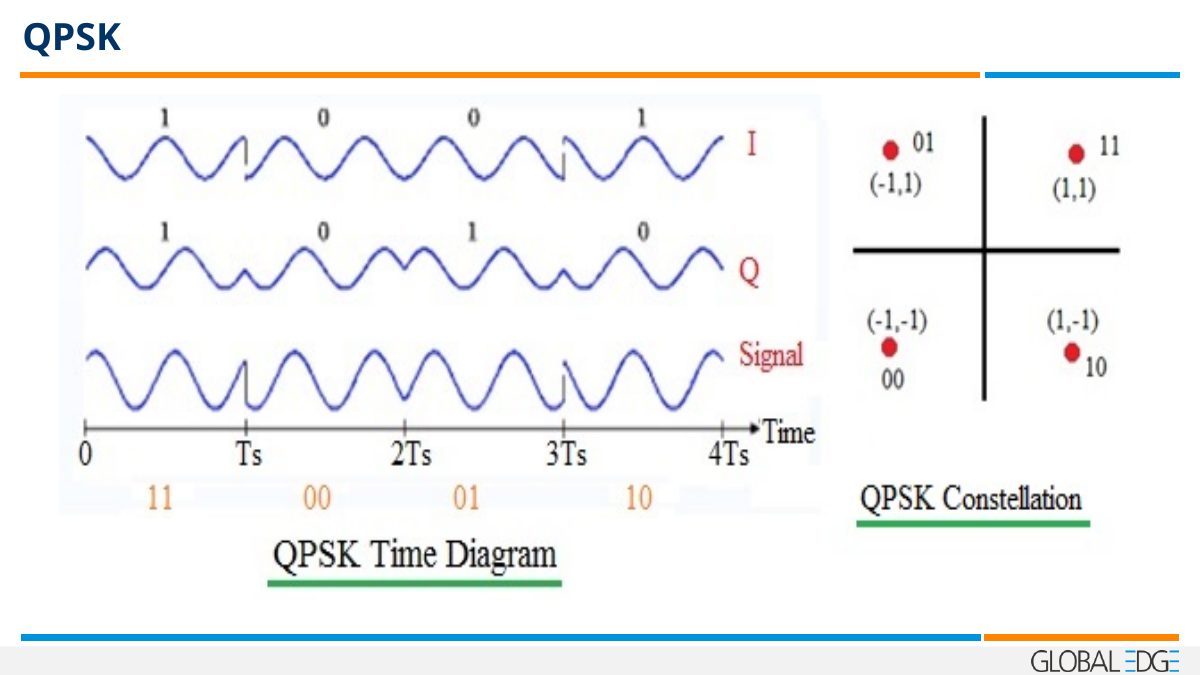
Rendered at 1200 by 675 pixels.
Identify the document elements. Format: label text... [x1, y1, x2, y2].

picture [59, 94, 1146, 603]
picture [1031, 650, 1179, 672]
title QPSK [12, 9, 1088, 63]
